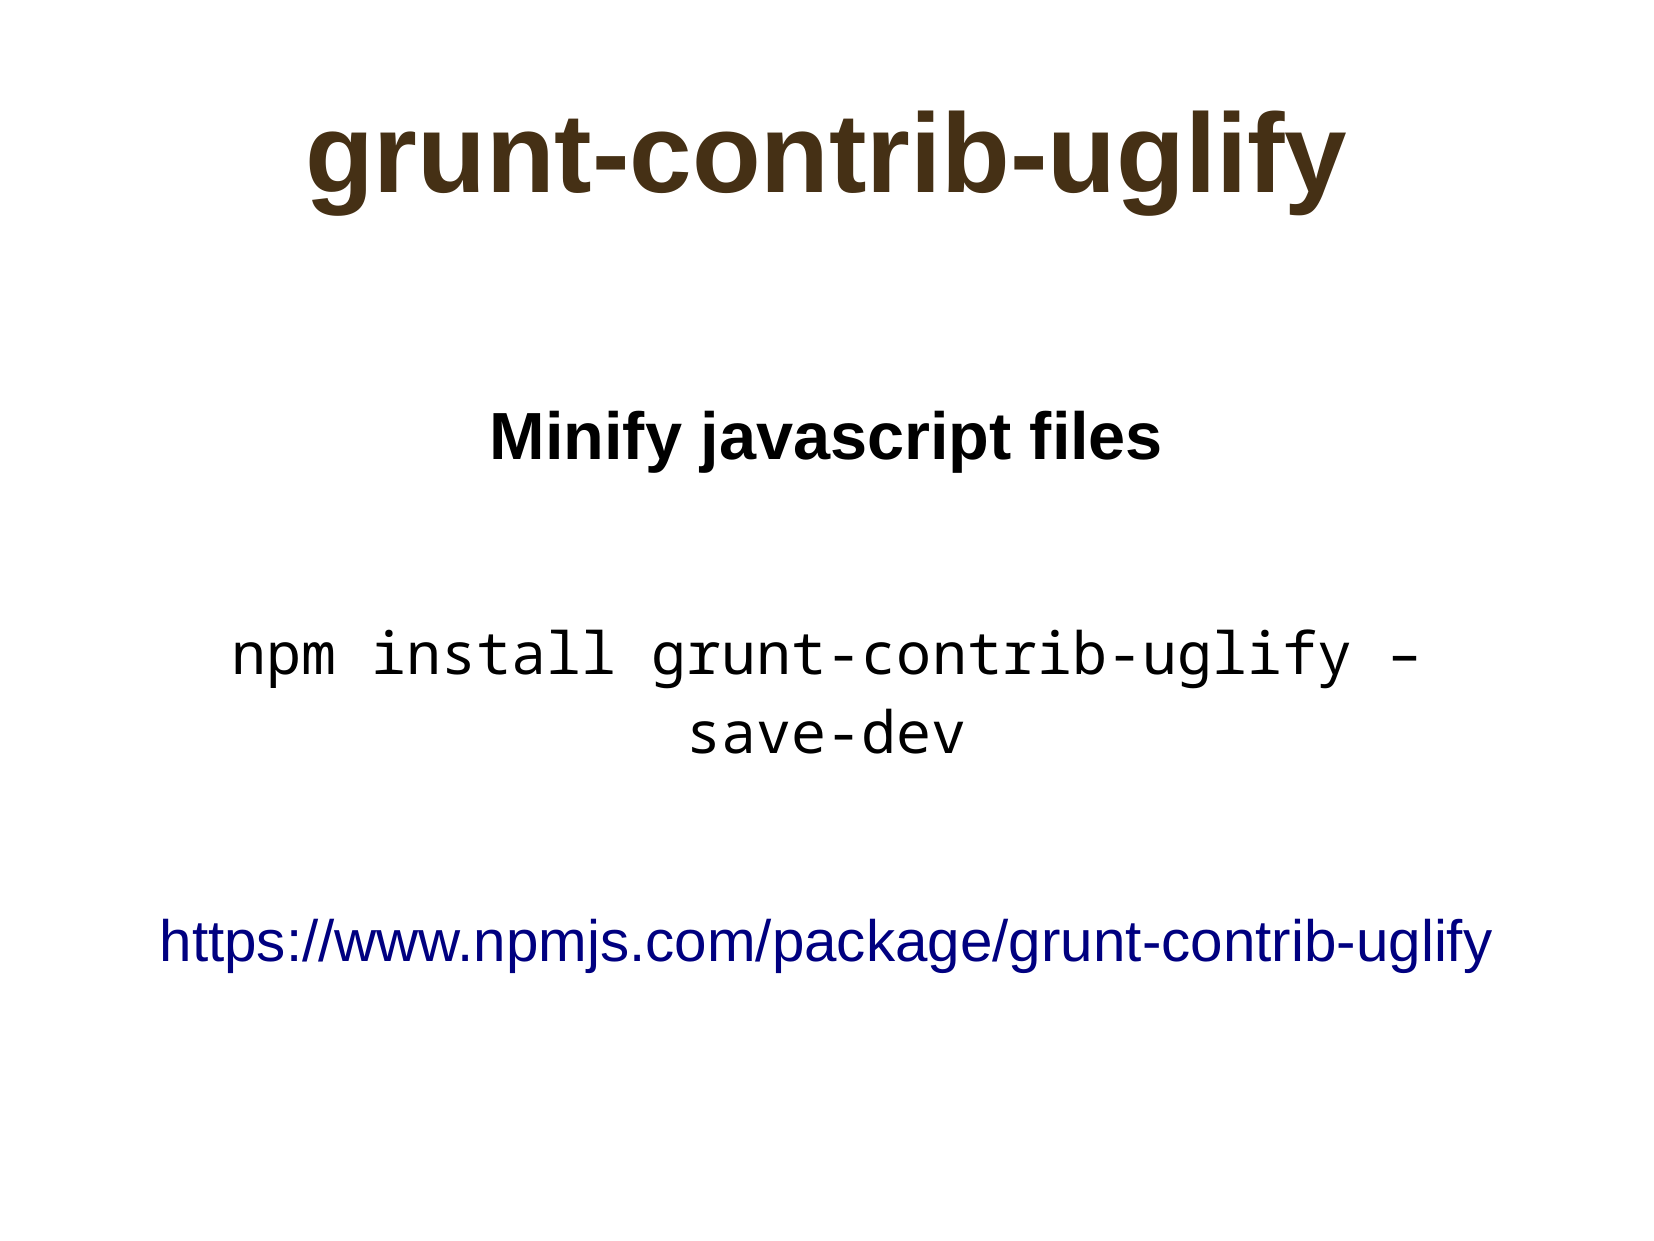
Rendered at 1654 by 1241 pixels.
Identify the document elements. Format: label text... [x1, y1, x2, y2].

list Minify javascript files npm install grunt-contrib-uglify –save-dev https://www.npmjs.com/package/grunt-contrib-uglify [82, 290, 1501, 1010]
title grunt-contrib-uglify [82, 49, 1571, 257]
